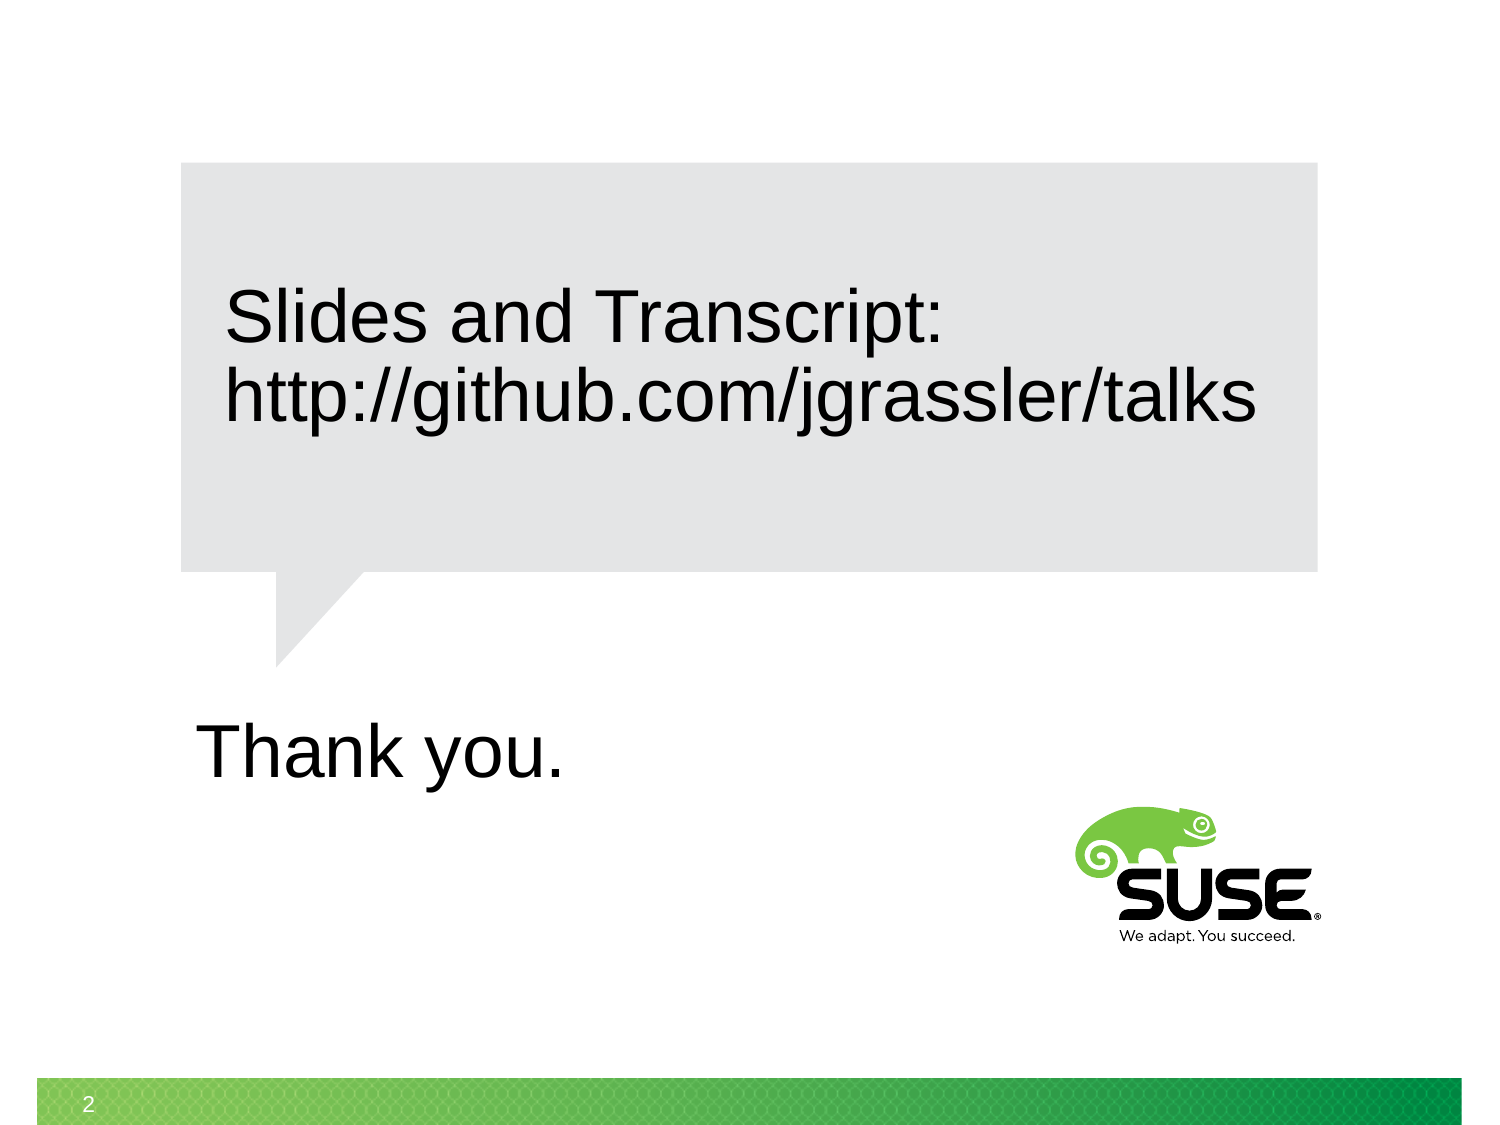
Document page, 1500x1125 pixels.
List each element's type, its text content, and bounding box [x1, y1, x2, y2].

picture [37, 1078, 1462, 1125]
text_box Slides and Transcript: http://github.com/jgrassler/talks [210, 273, 1285, 445]
